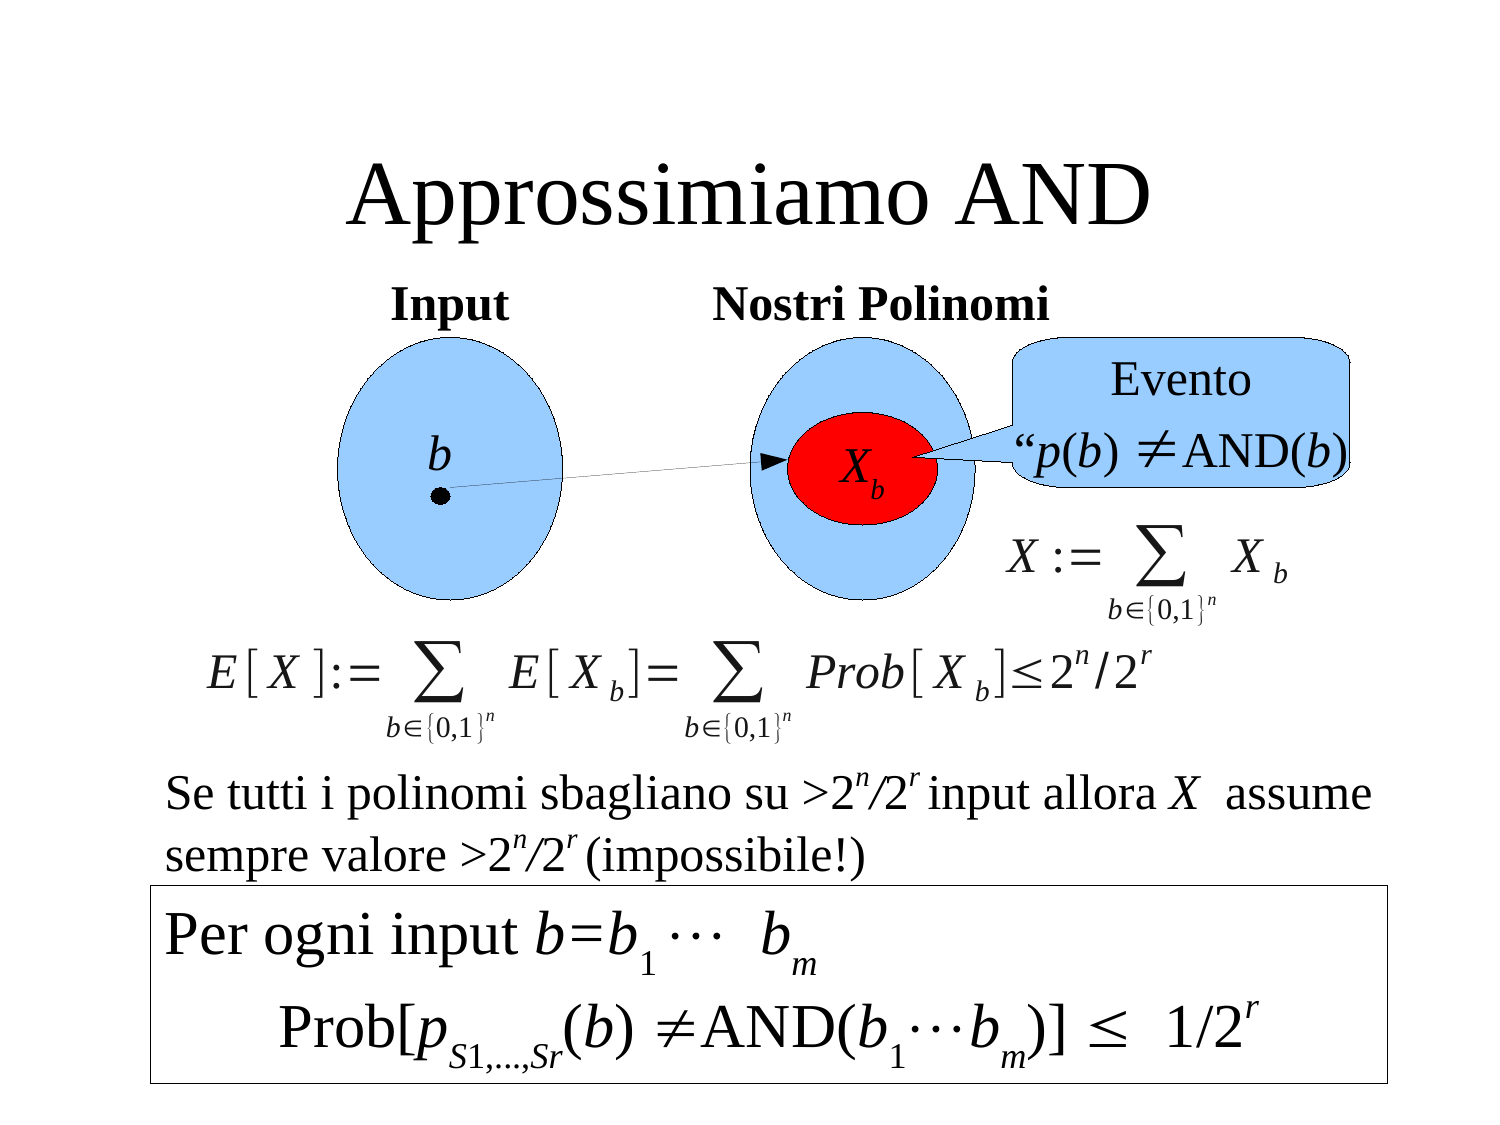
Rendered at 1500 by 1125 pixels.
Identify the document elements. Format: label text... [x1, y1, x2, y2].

title Approssimiamo AND [112, 107, 1387, 280]
text_box [337, 338, 563, 601]
chart [198, 637, 1159, 746]
text_box Evento “p(b) ≠AND(b) [912, 337, 1351, 488]
text_box Nostri Polinomi [675, 262, 1088, 338]
text_box Xb [787, 412, 938, 526]
text_box Input [337, 262, 563, 338]
text_box b [412, 412, 451, 488]
text_box [750, 338, 972, 462]
text_box Per ogni input b=b1 ⋯ bm Prob[pS1,...,Sr(b) ≠AND(b1⋯bm)] ≤ 1/2r [150, 889, 1388, 1084]
chart [995, 521, 1294, 629]
text_box Se tutti i polinomi sbagliano su >2n/2r input allora X assume sempre valore >2n/2r (impossibile!) [150, 750, 1426, 889]
text_box [750, 459, 976, 601]
